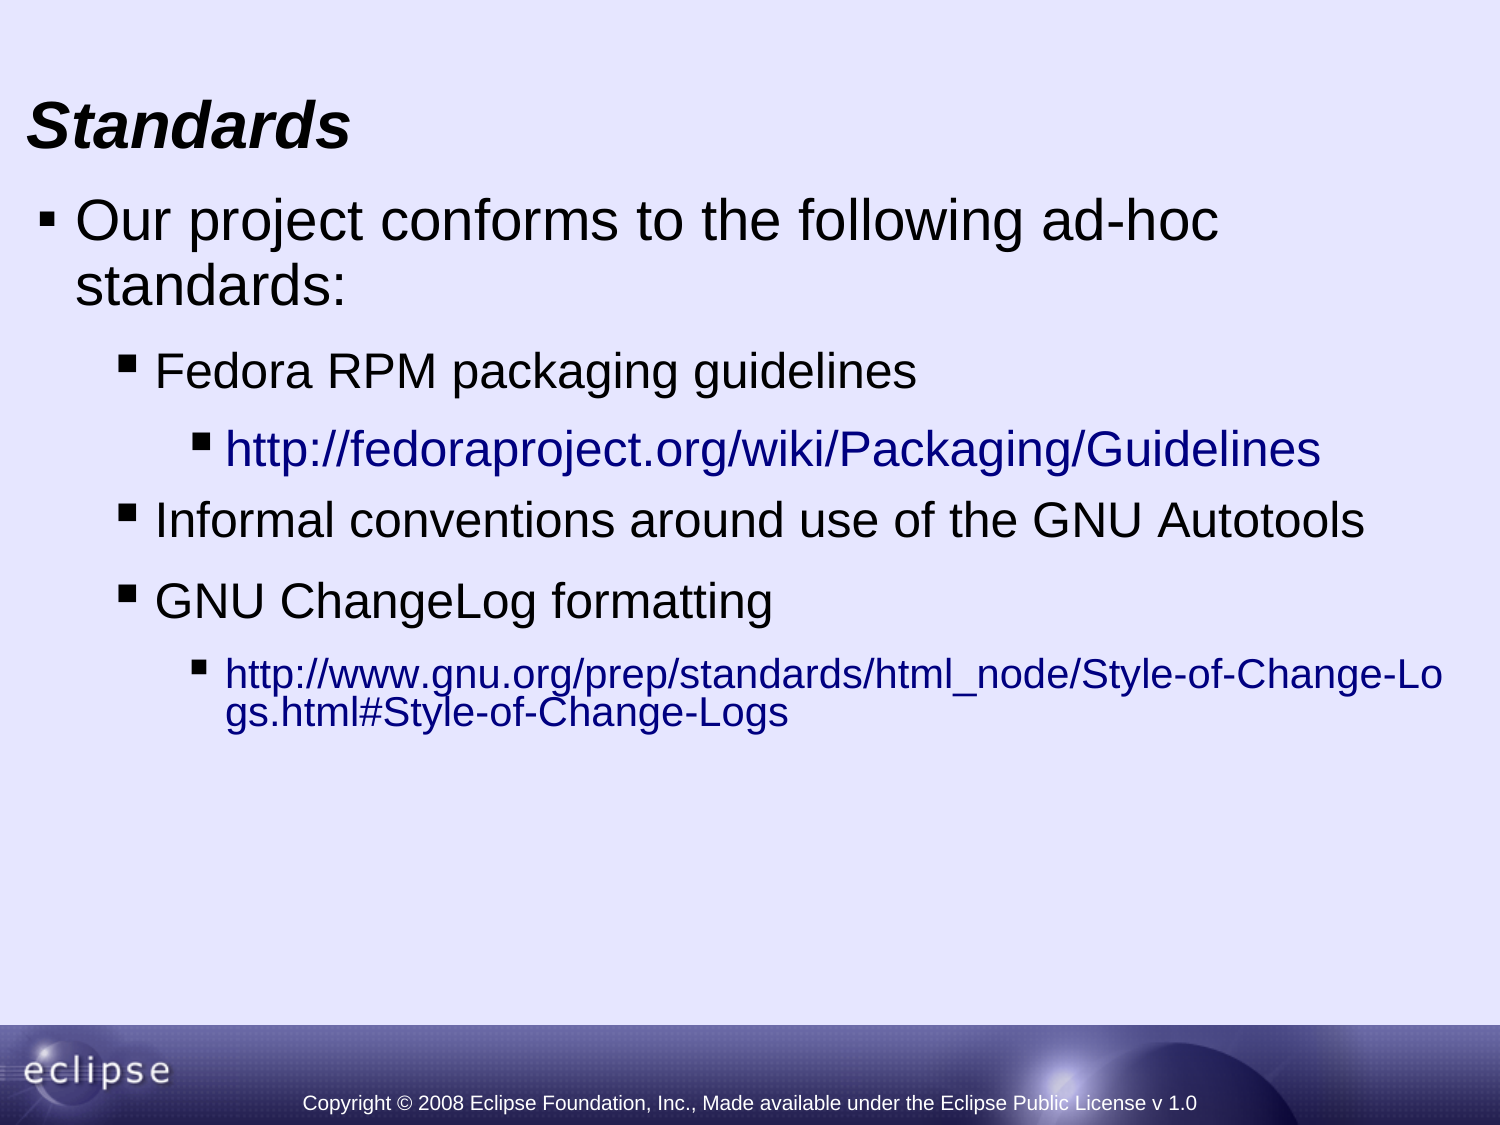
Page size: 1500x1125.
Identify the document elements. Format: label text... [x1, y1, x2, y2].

title Standards [26, 84, 1474, 172]
list Our project conforms to the following ad-hoc standards: Fedora RPM packaging guidelines http://fedoraproject.org/wiki/Packaging/Guidelines Informal conventions around use of the GNU Autotools GNU ChangeLog formatting http://www.gnu.org/prep/standards/html_node/Style-of-Change-Logs.html#Style-of-Change-Logs [37, 187, 1463, 1021]
picture [0, 1025, 1500, 1125]
